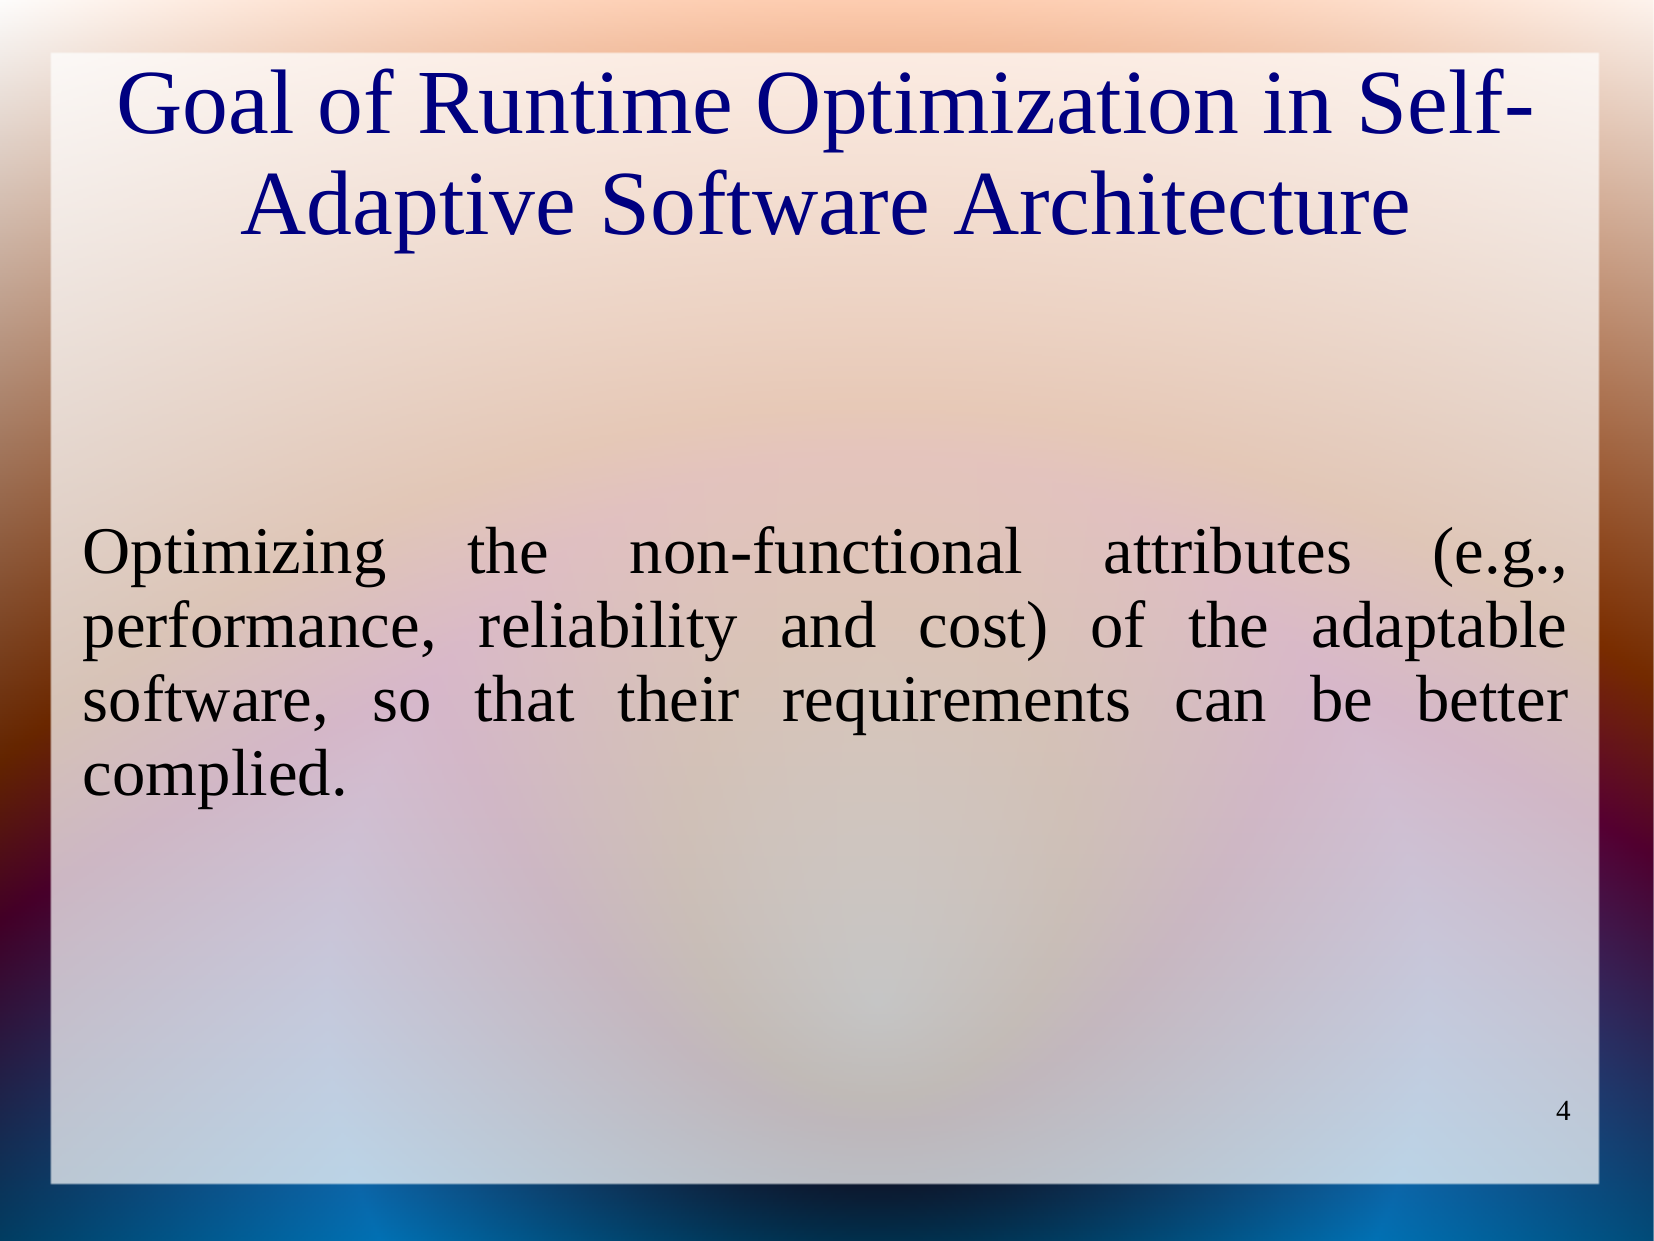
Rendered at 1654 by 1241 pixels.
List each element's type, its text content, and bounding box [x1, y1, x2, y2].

picture [0, 0, 1654, 1241]
text_box Optimizing the non-functional attributes (e.g., performance, reliability and cost) of the adaptable software, so that their requirements can be better complied. [82, 290, 1571, 1034]
title Goal of Runtime Optimization in Self-Adaptive Software Architecture [82, 49, 1571, 257]
